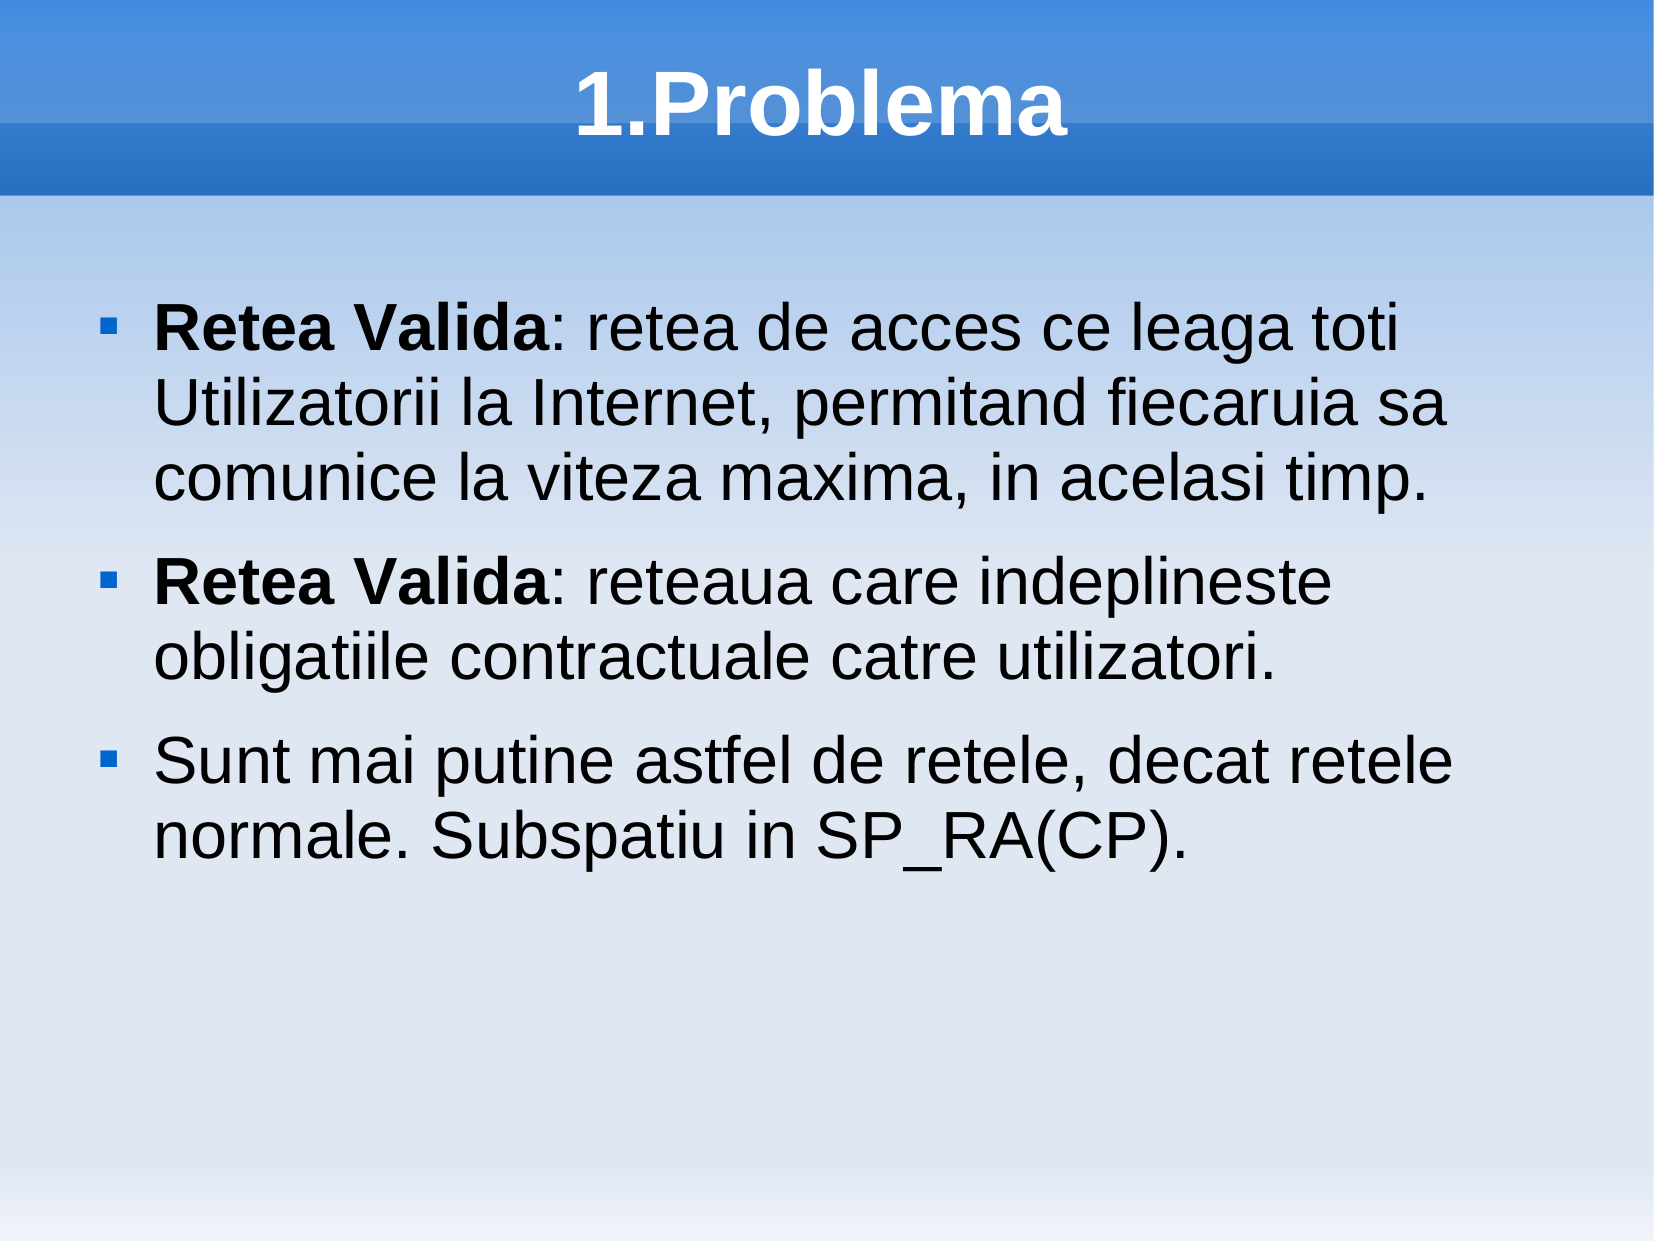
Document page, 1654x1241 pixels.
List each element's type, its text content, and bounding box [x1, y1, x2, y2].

title 1.Problema [76, 7, 1565, 200]
list Retea Valida: retea de acces ce leaga toti Utilizatorii la Internet, permitand fiecaruia sa comunice la viteza maxima, in acelasi timp. Retea Valida: reteaua care indeplineste obligatiile contractuale catre utilizatori. Sunt mai putine astfel de retele, decat retele normale. Subspatiu in SP_RA(CP). [82, 290, 1571, 1094]
picture [0, 0, 1654, 1241]
